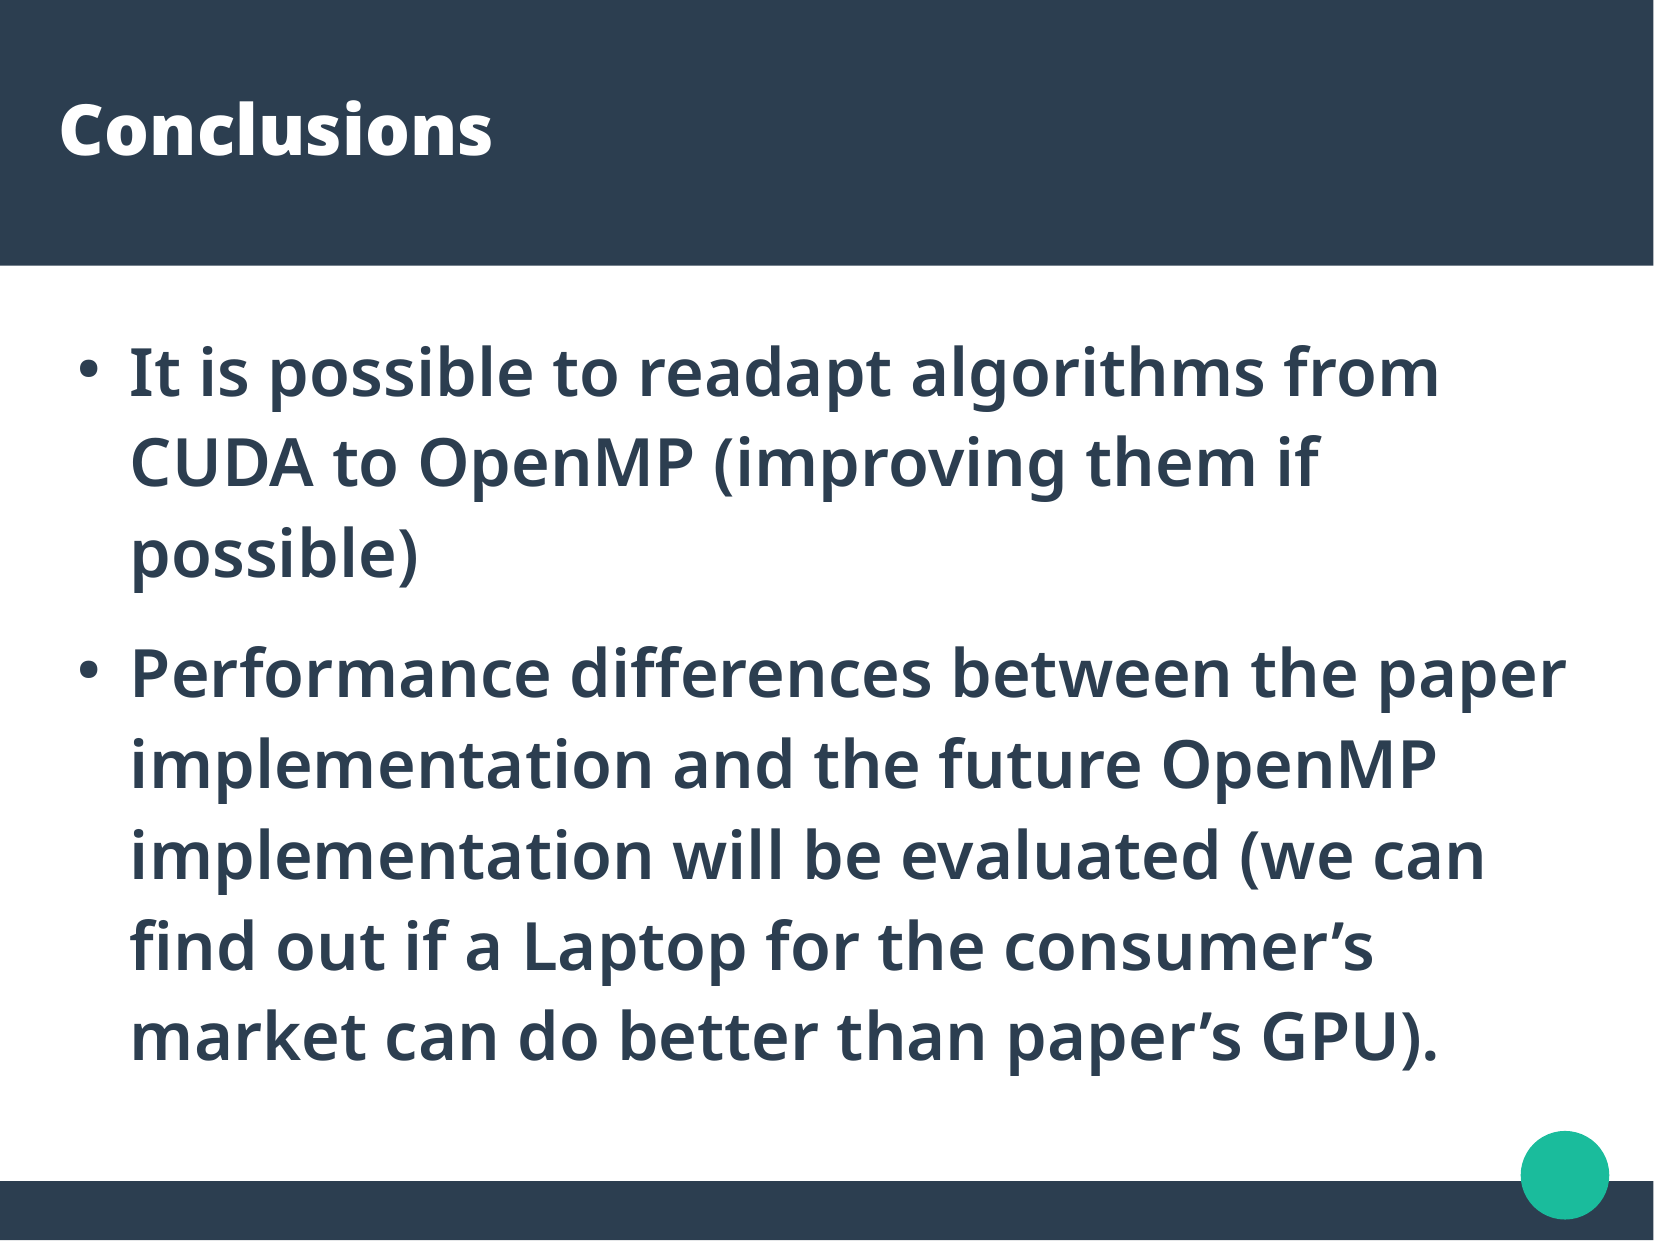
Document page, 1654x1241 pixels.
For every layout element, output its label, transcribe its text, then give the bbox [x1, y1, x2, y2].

title Conclusions [59, 49, 1595, 207]
list It is possible to readapt algorithms from CUDA to OpenMP (improving them if possible) Performance differences between the paper implementation and the future OpenMP implementation will be evaluated (we can find out if a Laptop for the consumer’s market can do better than paper’s GPU). [59, 324, 1595, 1152]
